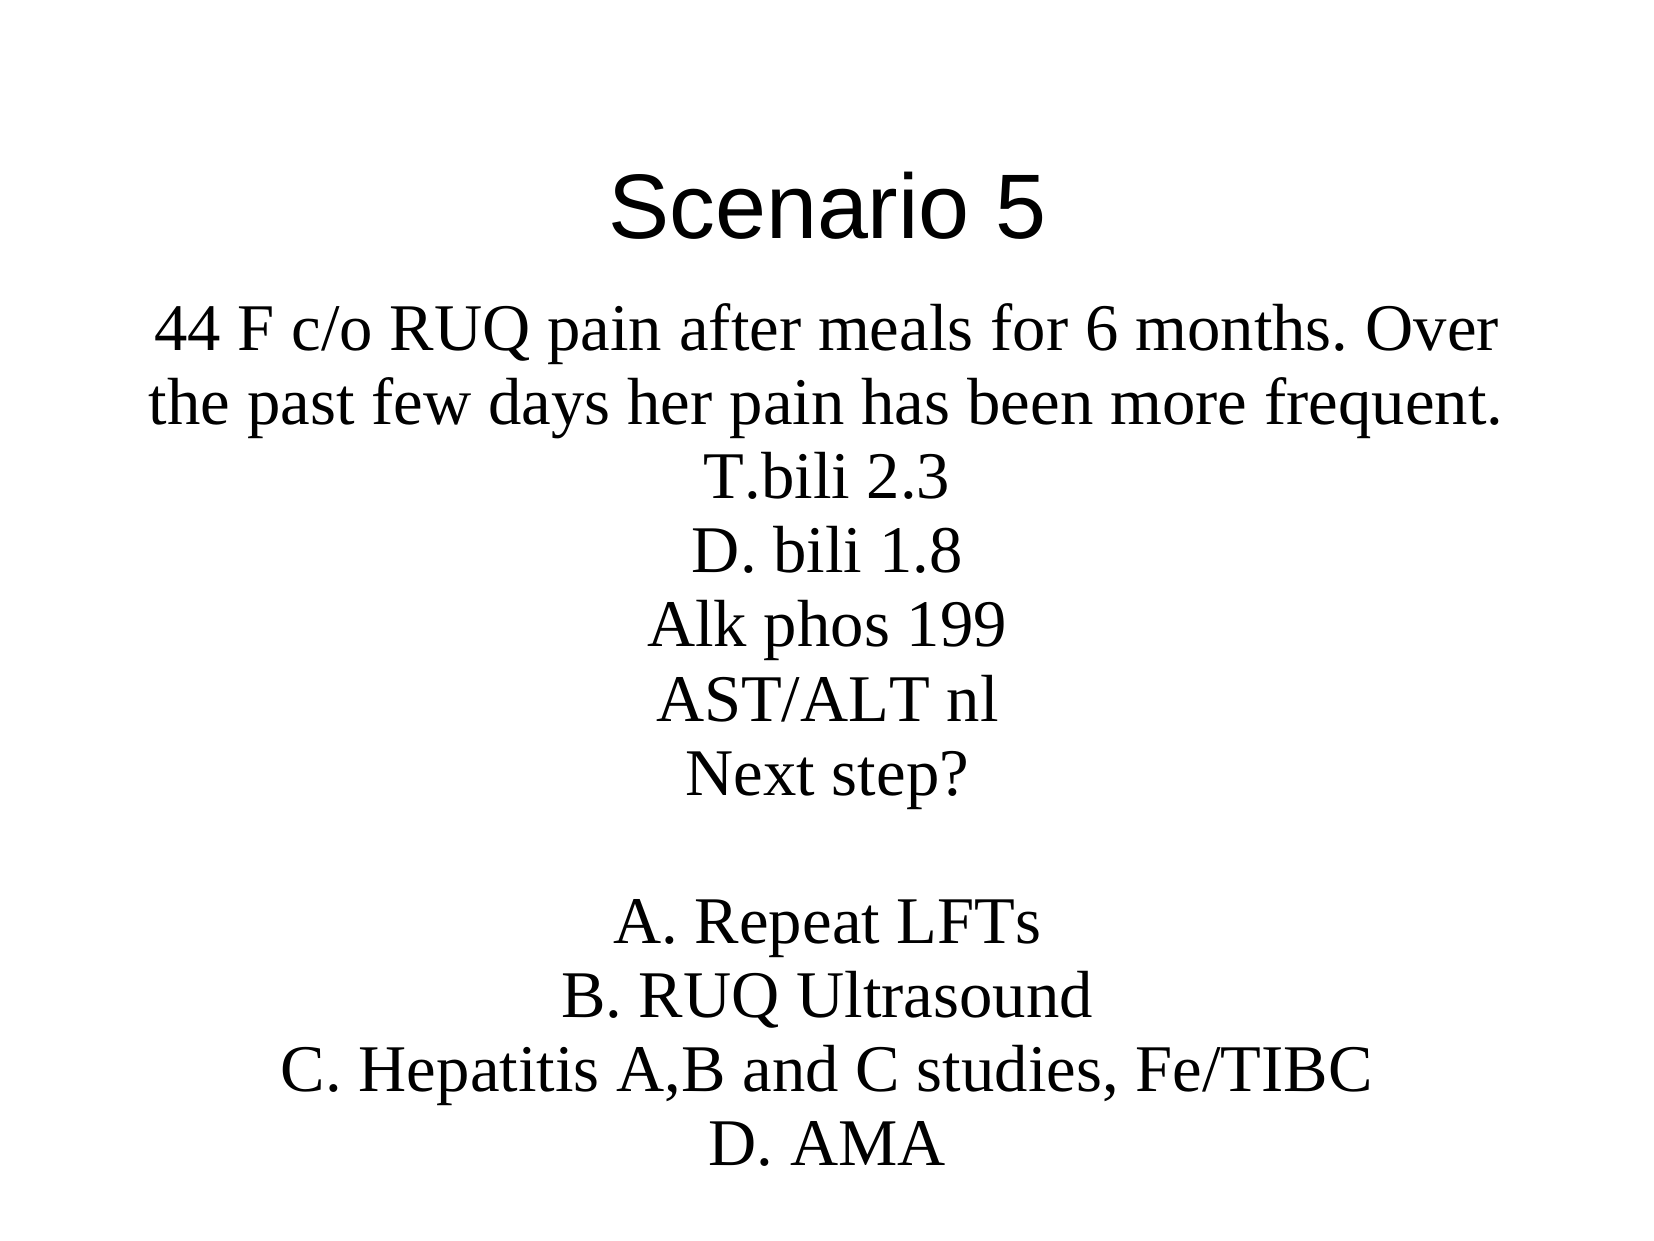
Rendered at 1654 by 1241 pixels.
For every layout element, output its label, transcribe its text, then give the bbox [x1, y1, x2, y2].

subtitle 44 F c/o RUQ pain after meals for 6 months. Over the past few days her pain has been more frequent. T.bili 2.3 D. bili 1.8 Alk phos 199 AST/ALT nl Next step? A. Repeat LFTs B. RUQ Ultrasound C. Hepatitis A,B and C studies, Fe/TIBC D. AMA [121, 250, 1534, 1221]
title Scenario 5 [121, 102, 1534, 250]
